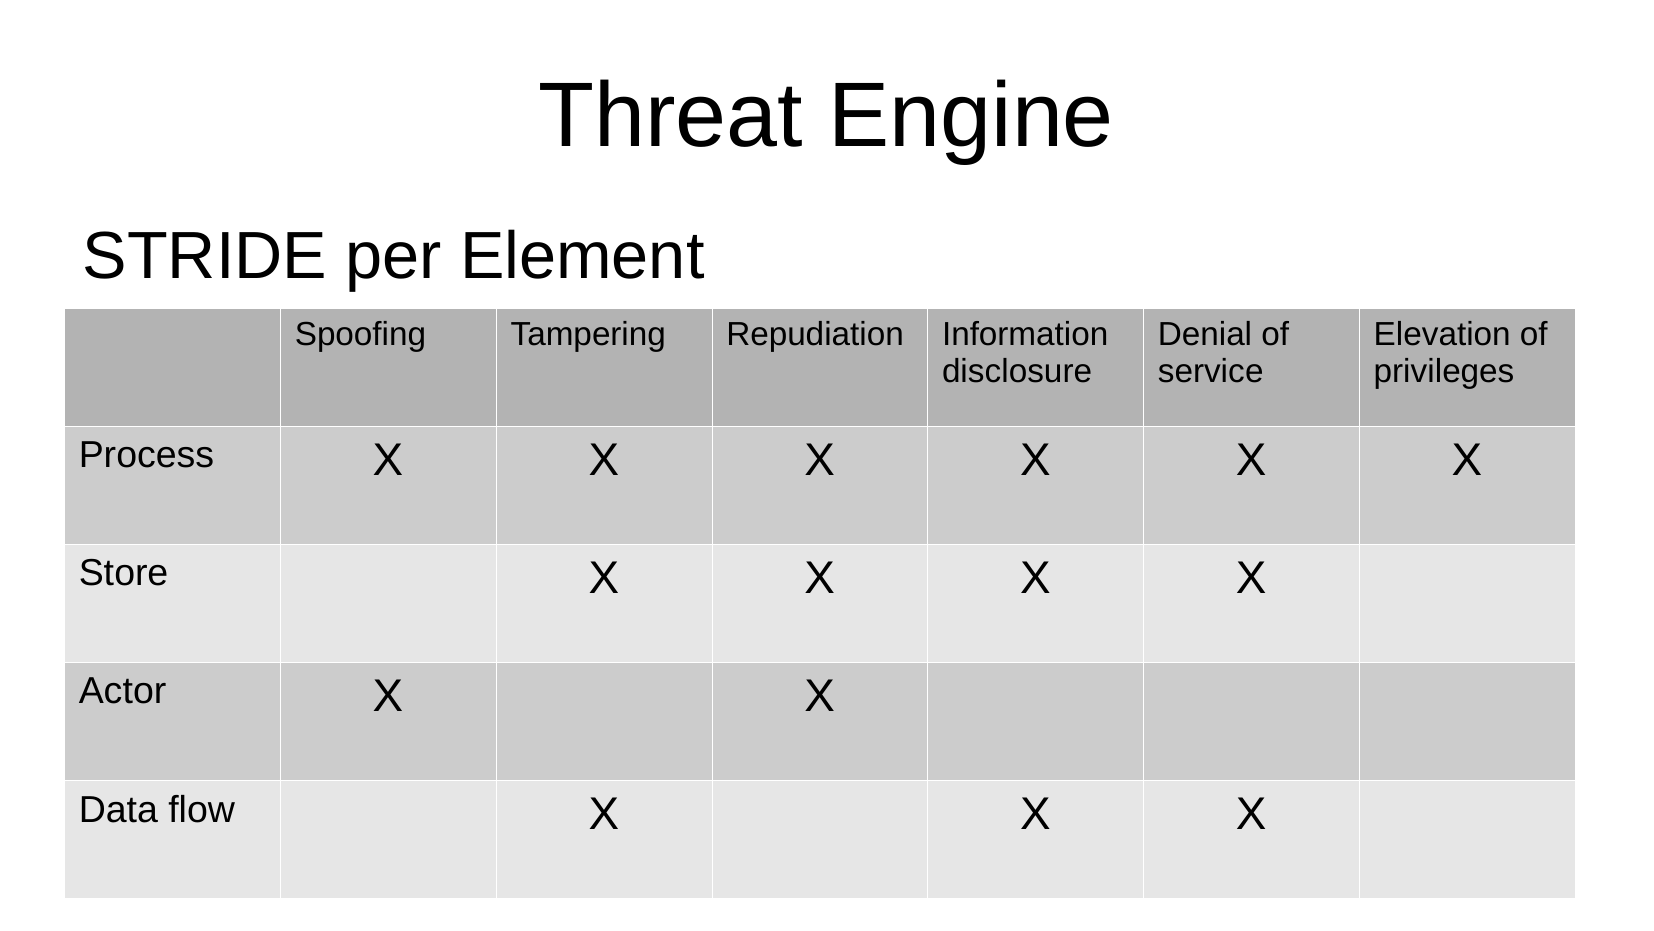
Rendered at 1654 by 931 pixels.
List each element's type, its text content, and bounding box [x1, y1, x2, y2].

table_cell [1360, 781, 1575, 898]
table_cell X [928, 427, 1143, 544]
table_cell X [497, 781, 712, 898]
table_cell Data flow [65, 781, 280, 898]
table_cell X [713, 663, 927, 780]
table_cell X [1144, 427, 1359, 544]
table_cell Actor [65, 663, 280, 780]
table_cell X [713, 545, 927, 662]
table_cell X [281, 427, 496, 544]
table_header [65, 309, 280, 426]
table_cell [281, 545, 496, 662]
table_cell [497, 663, 712, 780]
list STRIDE per Element [82, 217, 1571, 308]
table_cell Store [65, 545, 280, 662]
table_cell X [1144, 545, 1359, 662]
table_cell [281, 781, 496, 898]
table_cell X [1144, 781, 1359, 898]
table_header Information disclosure [928, 309, 1143, 426]
table_header Denial of service [1144, 309, 1359, 426]
table_cell X [713, 427, 927, 544]
table_cell X [497, 545, 712, 662]
table_header Repudiation [713, 309, 927, 426]
table_cell X [281, 663, 496, 780]
table_cell X [497, 427, 712, 544]
table_cell X [928, 781, 1143, 898]
table_cell [1360, 545, 1575, 662]
table_cell [928, 663, 1143, 780]
table_header Elevation of privileges [1360, 309, 1575, 426]
table_cell X [1360, 427, 1575, 544]
table_cell Process [65, 427, 280, 544]
table_cell [1360, 663, 1575, 780]
table_header Tampering [497, 309, 712, 426]
table_cell [1144, 663, 1359, 780]
table_cell X [928, 545, 1143, 662]
table_header Spoofing [281, 309, 496, 426]
title Threat Engine [82, 37, 1571, 193]
table_cell [713, 781, 927, 898]
